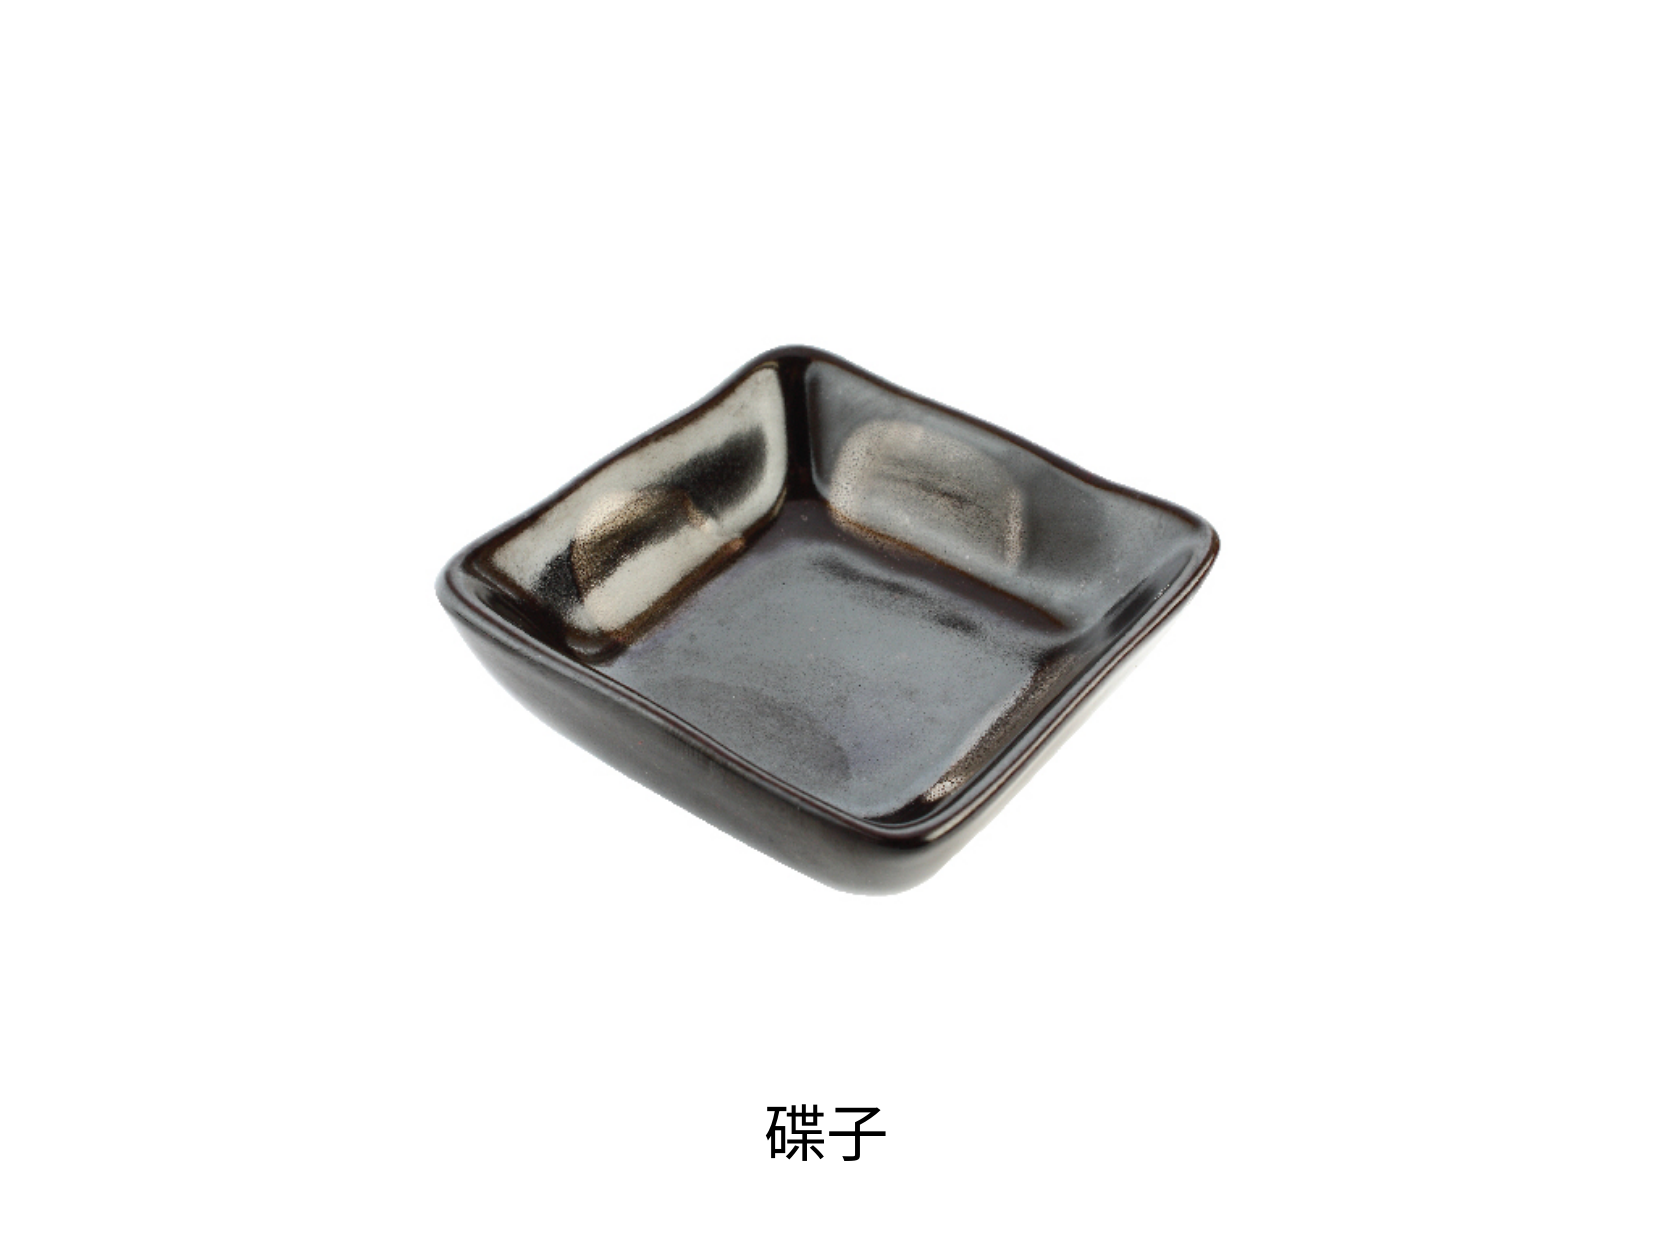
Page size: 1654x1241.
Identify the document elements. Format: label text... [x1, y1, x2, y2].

title 碟子 [82, 1025, 1571, 1233]
picture [0, 0, 1654, 1241]
